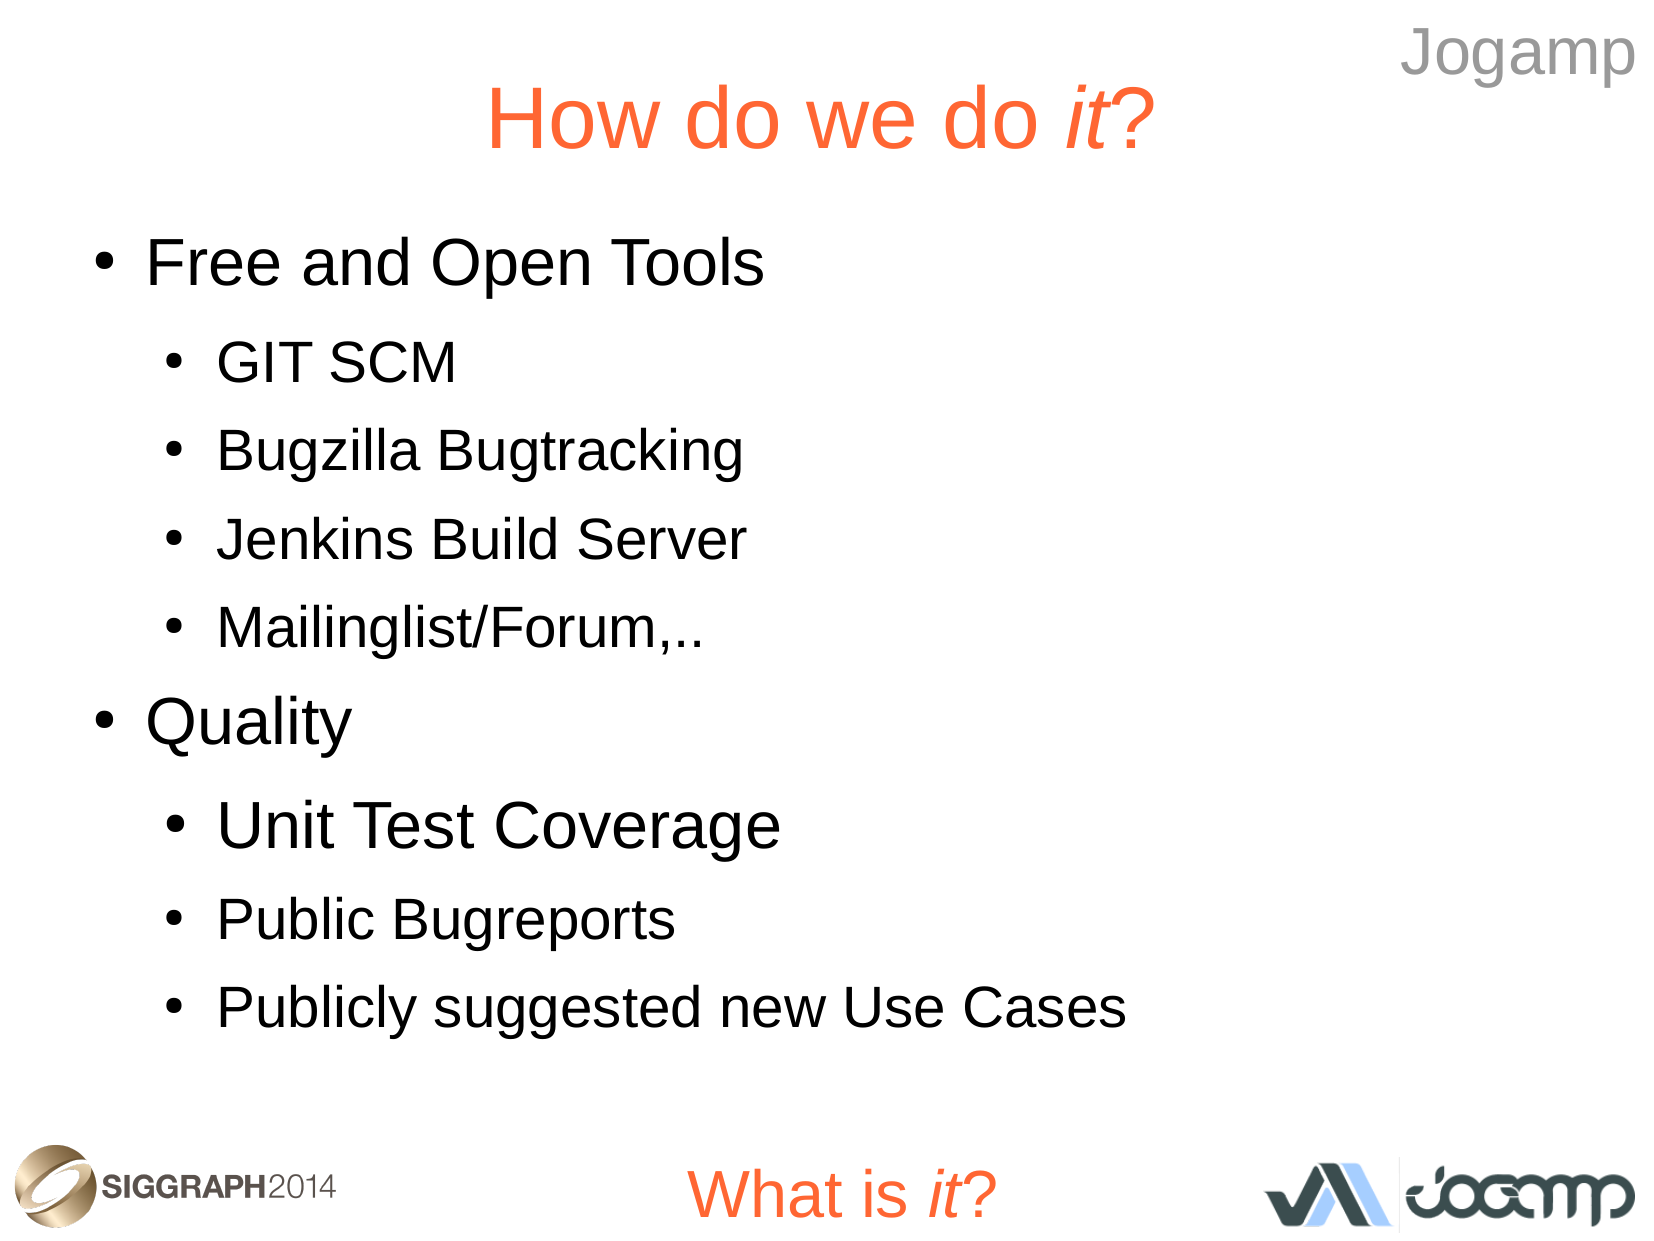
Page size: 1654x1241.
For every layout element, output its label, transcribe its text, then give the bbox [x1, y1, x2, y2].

text_box Jogamp [1385, 6, 1654, 112]
picture [1262, 1157, 1635, 1233]
picture [7, 1133, 343, 1239]
title How do we do it? [68, 56, 1576, 181]
list Free and Open Tools GIT SCM Bugzilla Bugtracking Jenkins Build Server Mailinglist/Forum,.. Quality Unit Test Coverage Public Bugreports Publicly suggested new Use Cases [75, 225, 1571, 1109]
text_box What is it? [672, 1149, 1014, 1239]
